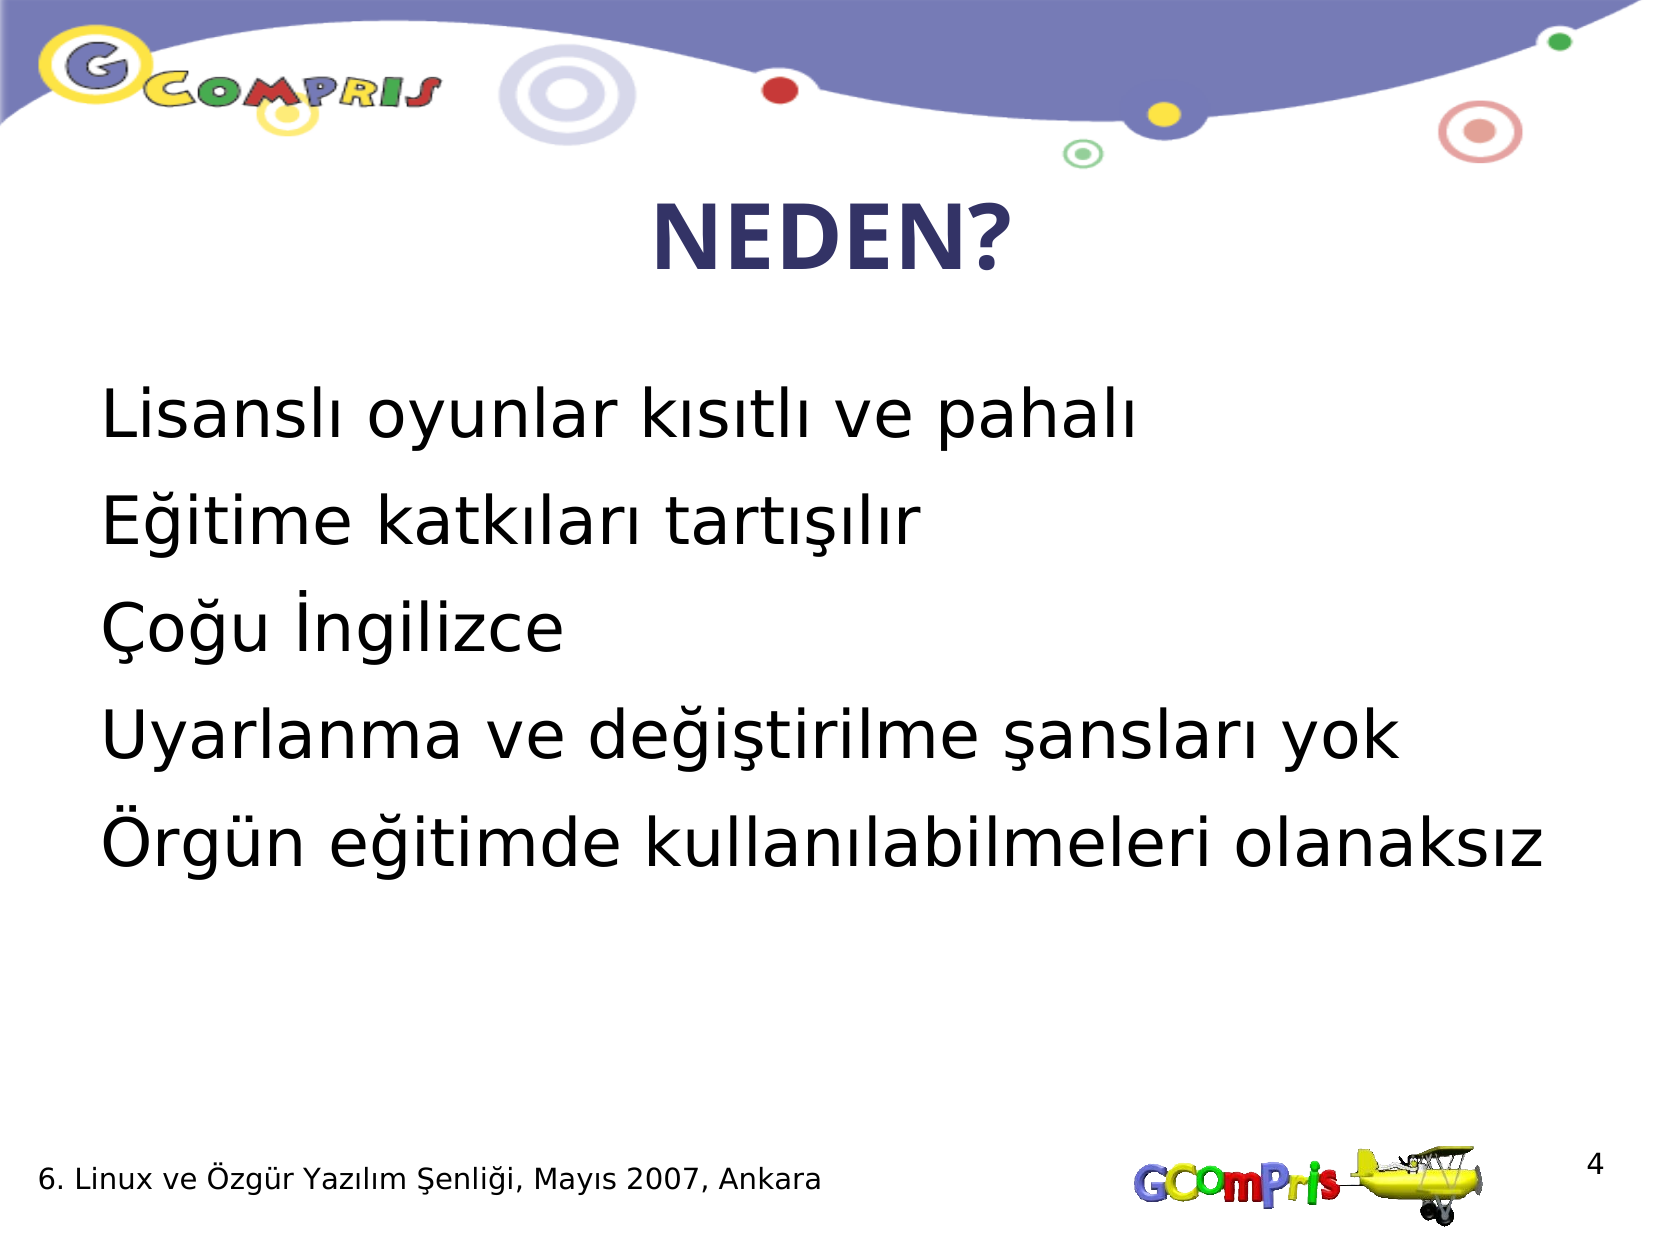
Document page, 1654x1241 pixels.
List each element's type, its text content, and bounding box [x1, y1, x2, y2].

list Lisanslı oyunlar kısıtlı ve pahalı Eğitime katkıları tartışılır Çoğu İngilizce Uyarlanma ve değiştirilme şansları yok Örgün eğitimde kullanılabilmeleri olanaksız [82, 375, 1571, 1109]
picture [1125, 1124, 1494, 1238]
title NEDEN? [86, 130, 1576, 338]
picture [0, 0, 1654, 192]
